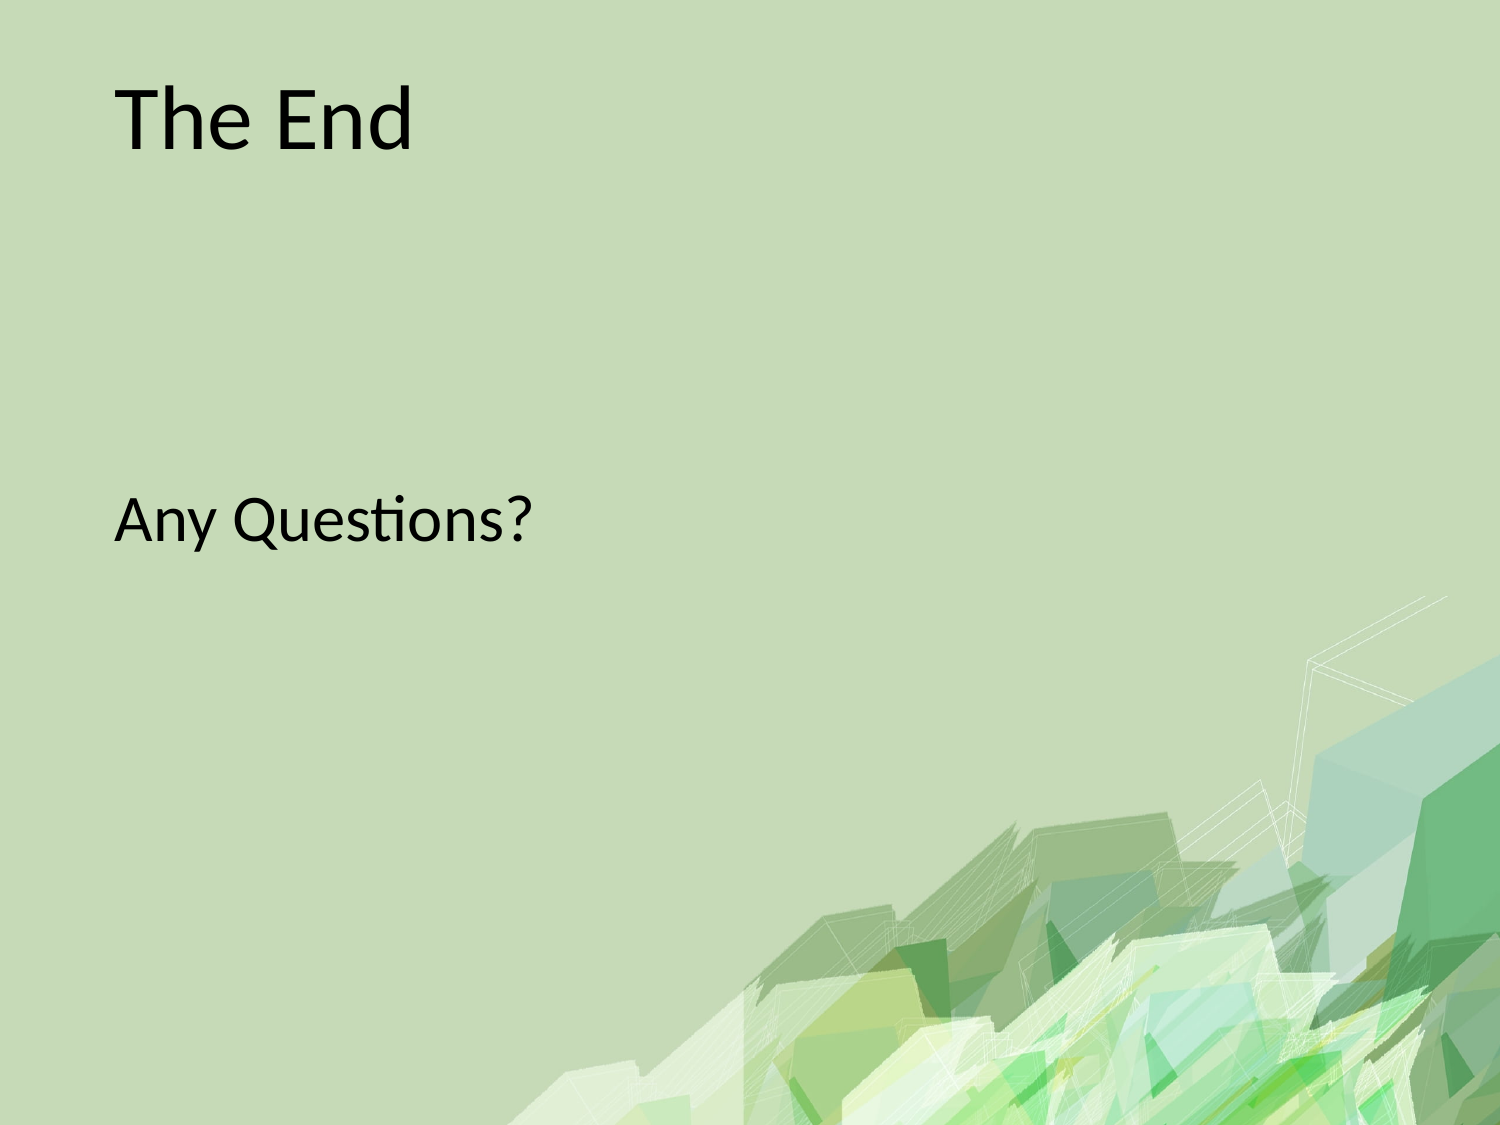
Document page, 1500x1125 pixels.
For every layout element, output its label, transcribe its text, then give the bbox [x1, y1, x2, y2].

picture [0, 0, 1500, 1125]
title The End [99, 50, 1375, 175]
subtitle Any Questions? [99, 187, 1438, 1075]
